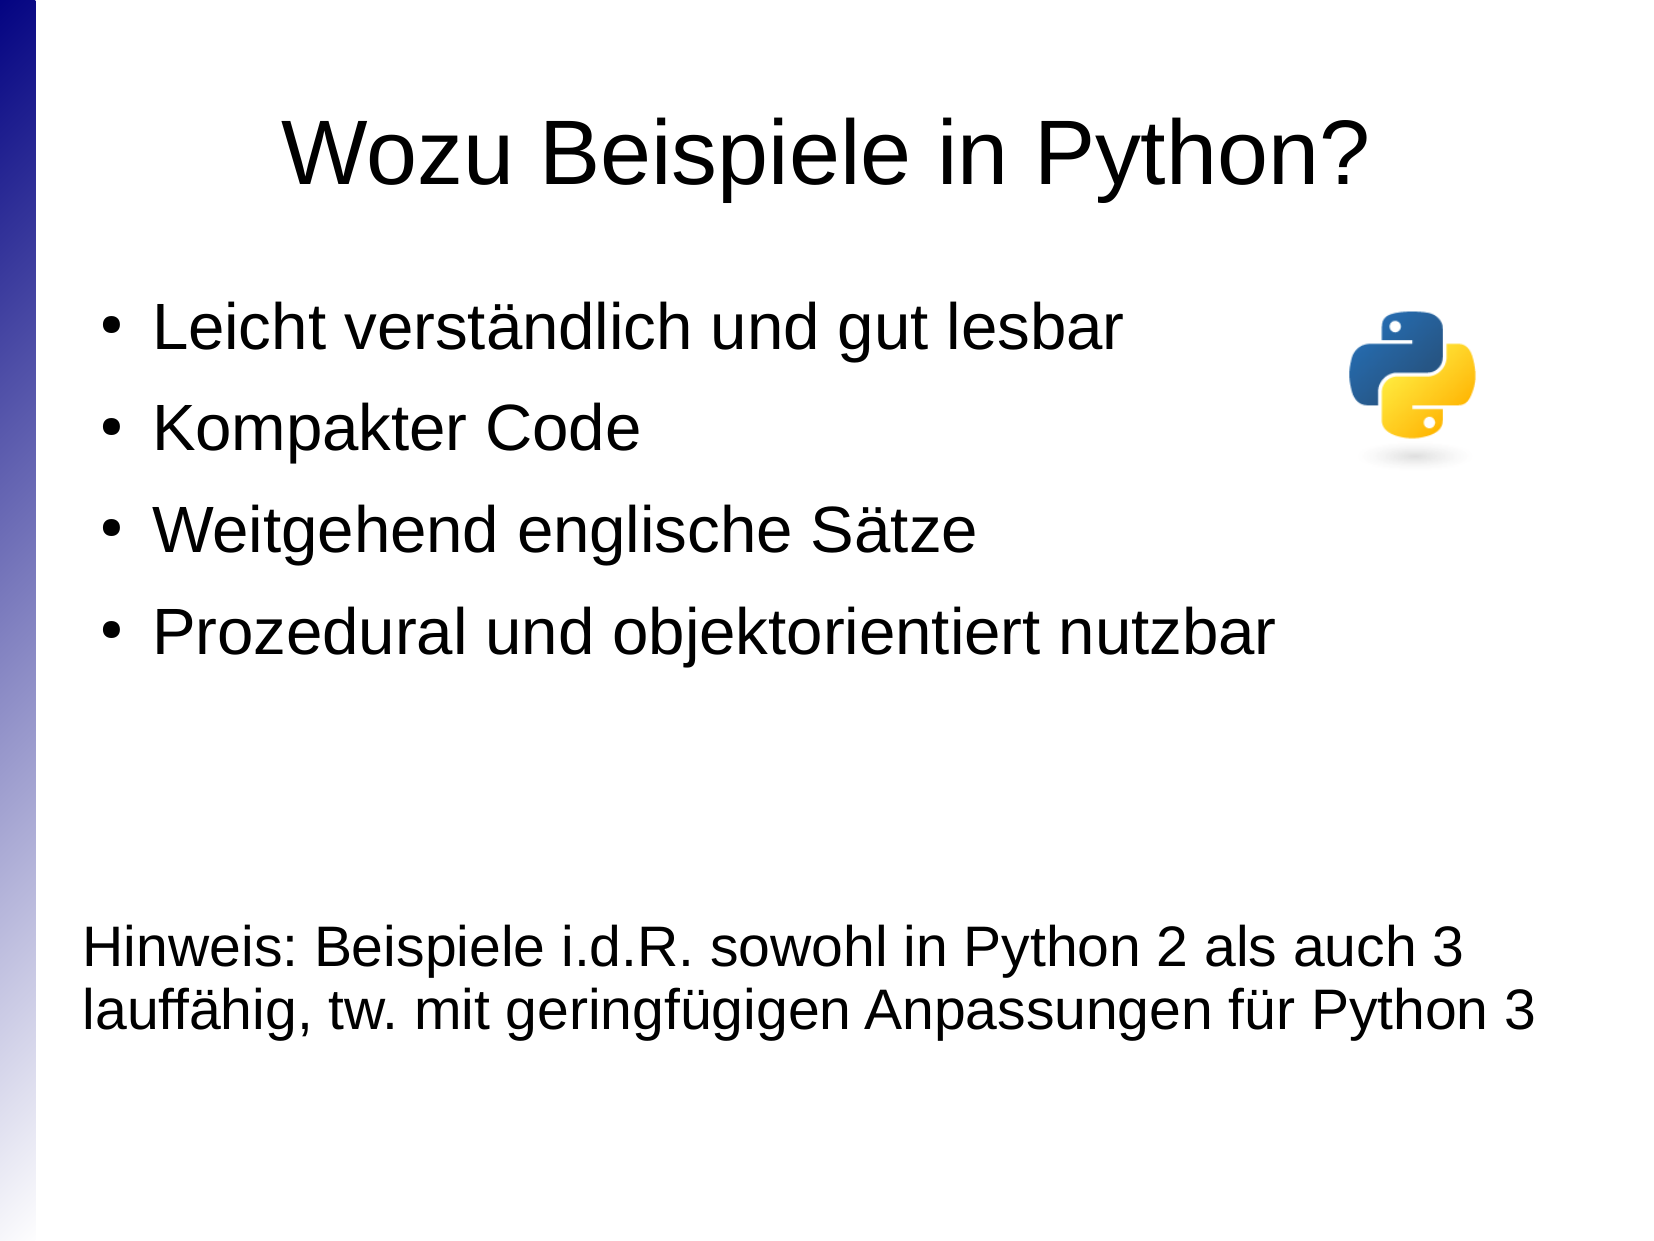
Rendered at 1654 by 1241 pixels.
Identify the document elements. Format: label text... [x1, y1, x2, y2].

picture [1322, 299, 1501, 473]
title Wozu Beispiele in Python? [82, 49, 1571, 257]
list Leicht verständlich und gut lesbar Kompakter Code Weitgehend englische Sätze Prozedural und objektorientiert nutzbar Hinweis: Beispiele i.d.R. sowohl in Python 2 als auch 3 lauffähig, tw. mit geringfügigen Anpassungen für Python 3 [82, 290, 1571, 1109]
